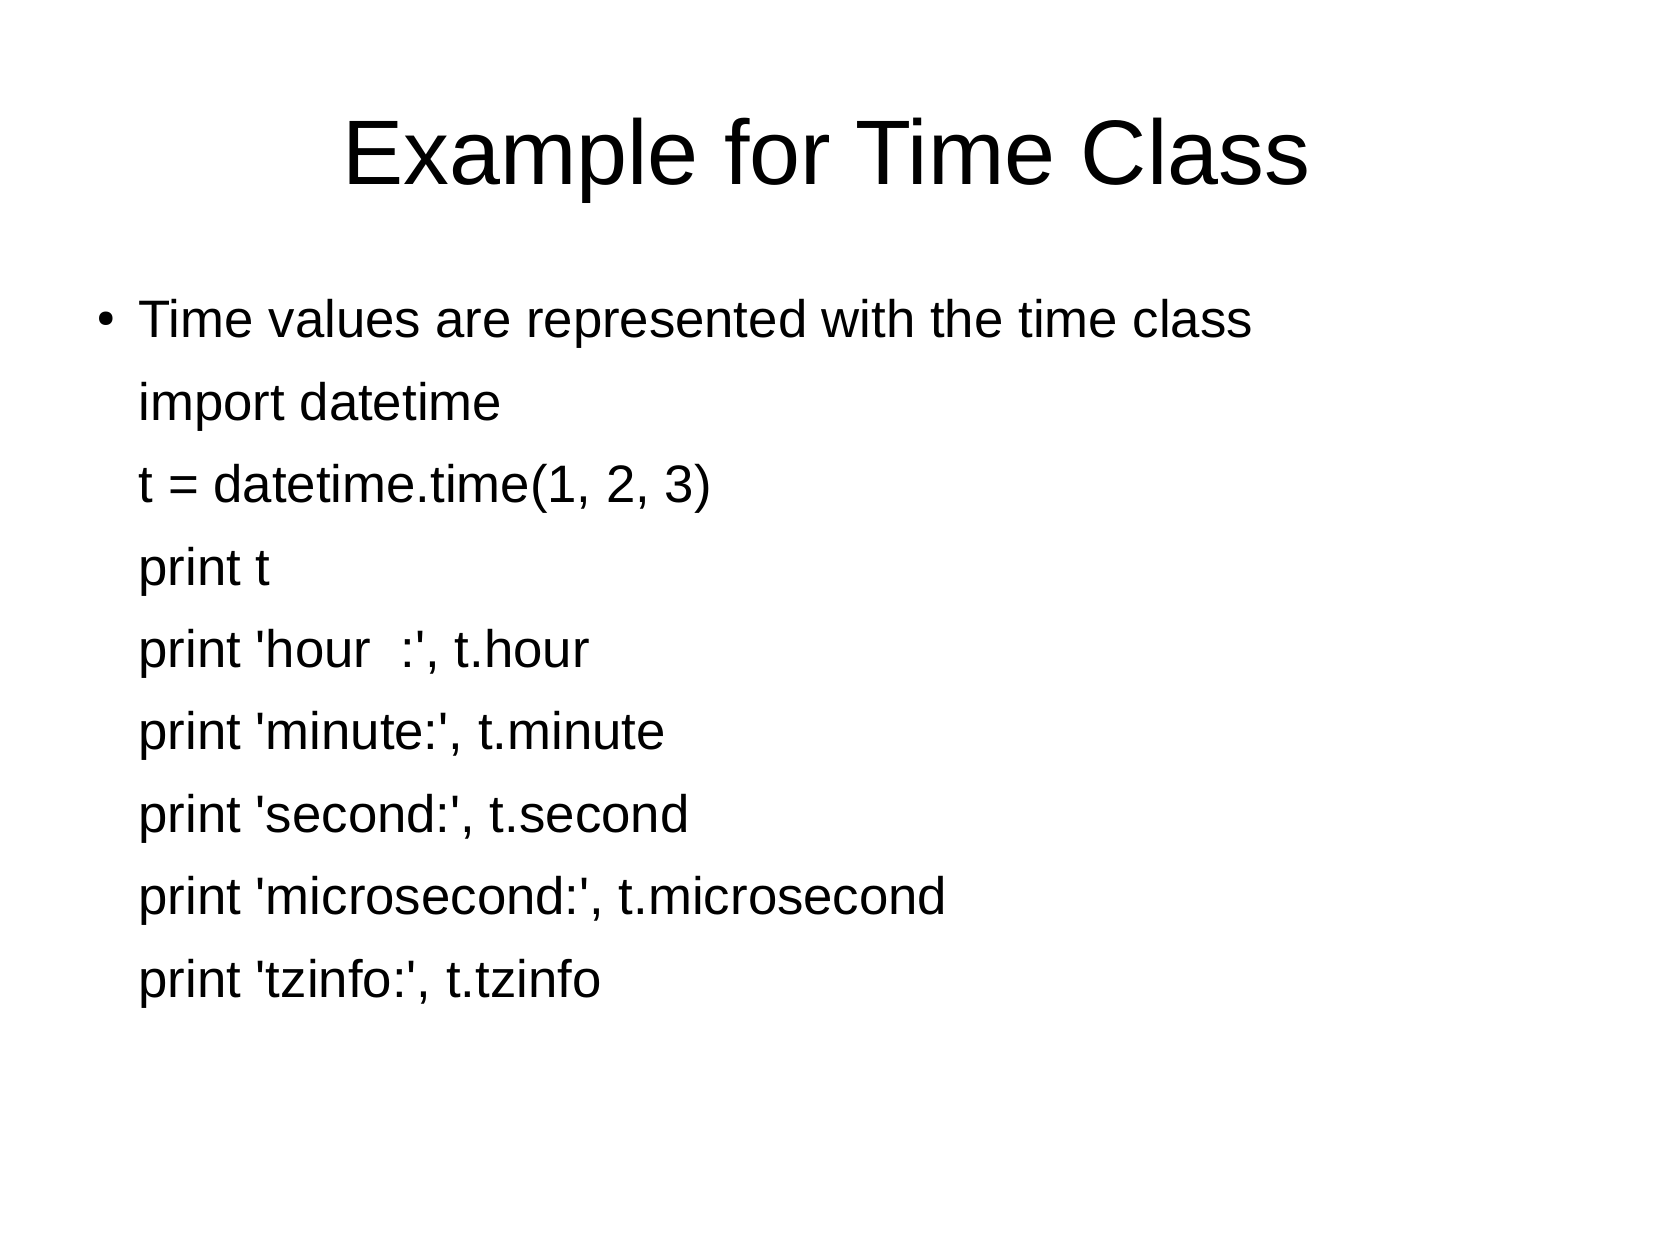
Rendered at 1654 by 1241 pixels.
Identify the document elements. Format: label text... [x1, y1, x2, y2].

title Example for Time Class [82, 49, 1571, 257]
list Time values are represented with the time class import datetime t = datetime.time(1, 2, 3) print t print 'hour :', t.hour print 'minute:', t.minute print 'second:', t.second print 'microsecond:', t.microsecond print 'tzinfo:', t.tzinfo [82, 290, 1571, 1010]
